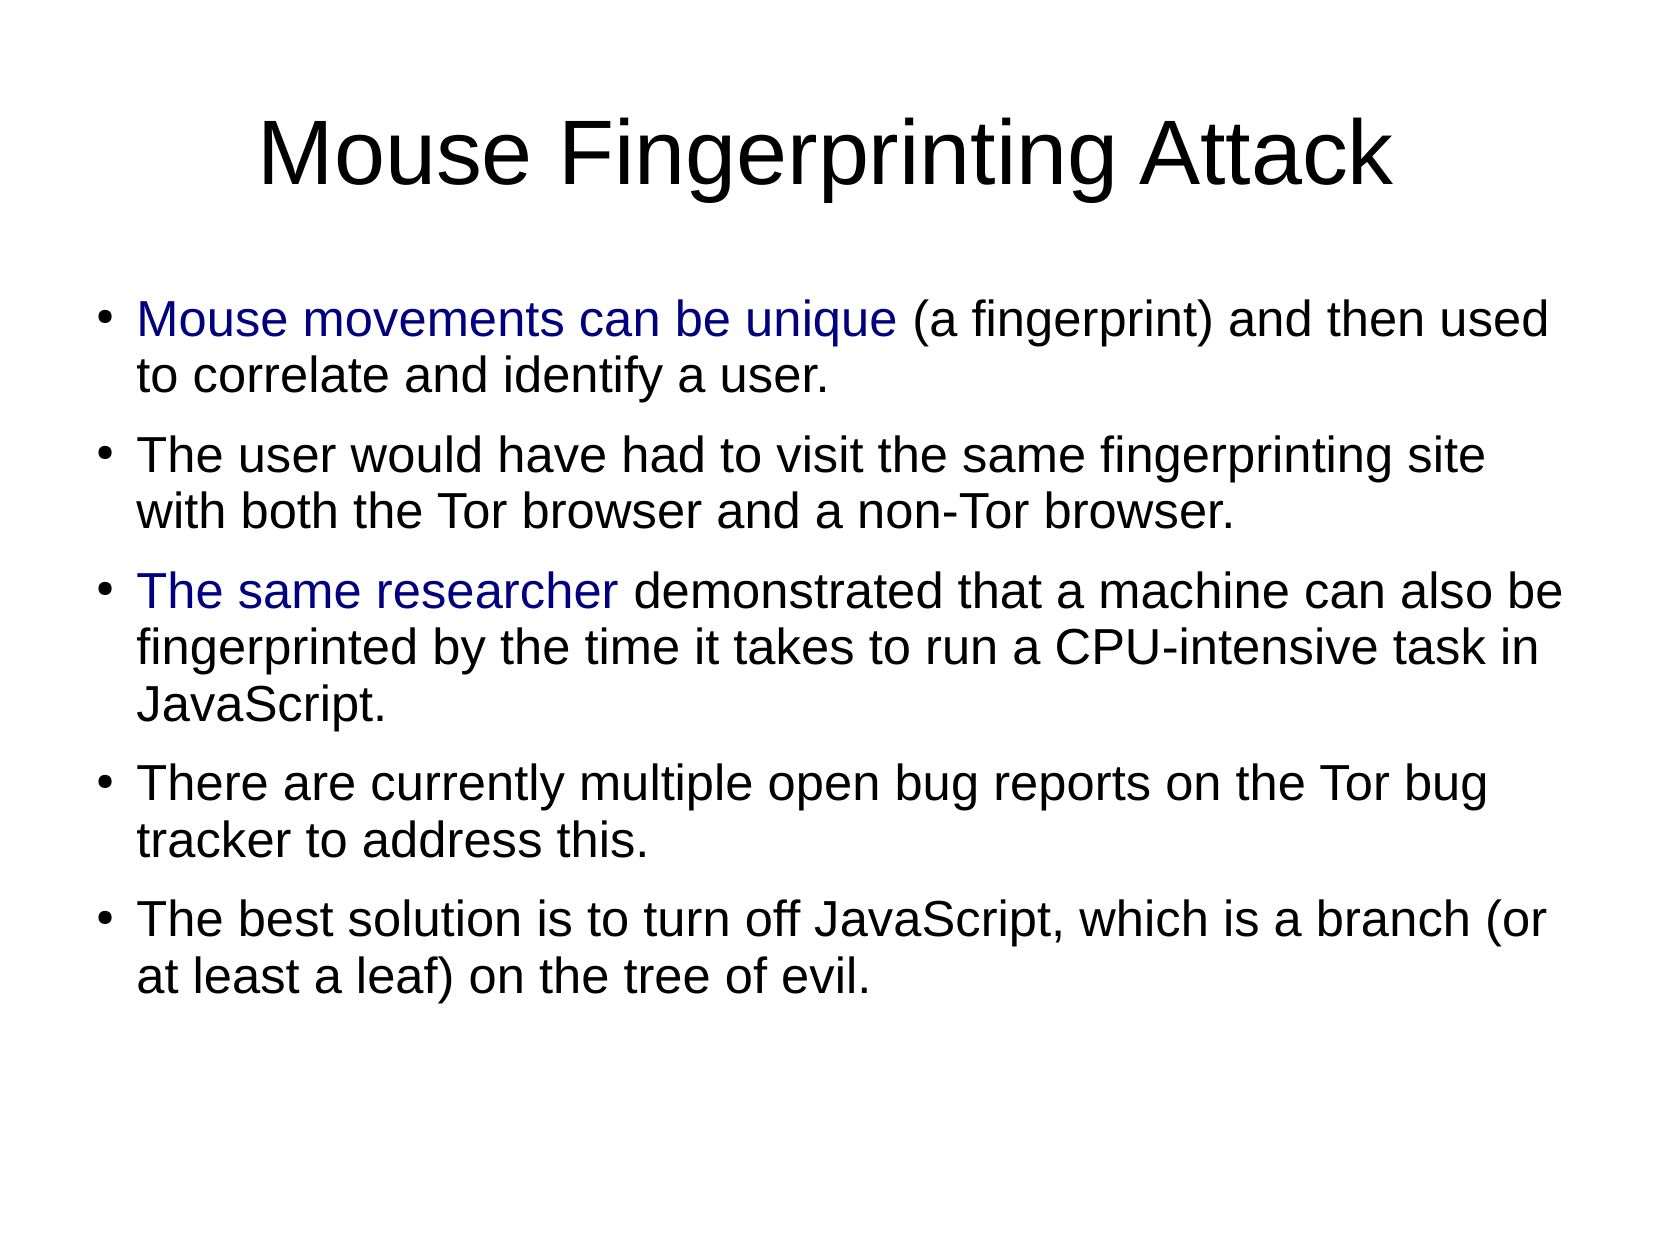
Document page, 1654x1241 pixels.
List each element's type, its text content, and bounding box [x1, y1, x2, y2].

list Mouse movements can be unique (a fingerprint) and then used to correlate and identify a user. The user would have had to visit the same fingerprinting site with both the Tor browser and a non-Tor browser. The same researcher demonstrated that a machine can also be fingerprinted by the time it takes to run a CPU-intensive task in JavaScript. There are currently multiple open bug reports on the Tor bug tracker to address this. The best solution is to turn off JavaScript, which is a branch (or at least a leaf) on the tree of evil. [82, 290, 1571, 1010]
title Mouse Fingerprinting Attack [82, 49, 1571, 257]
